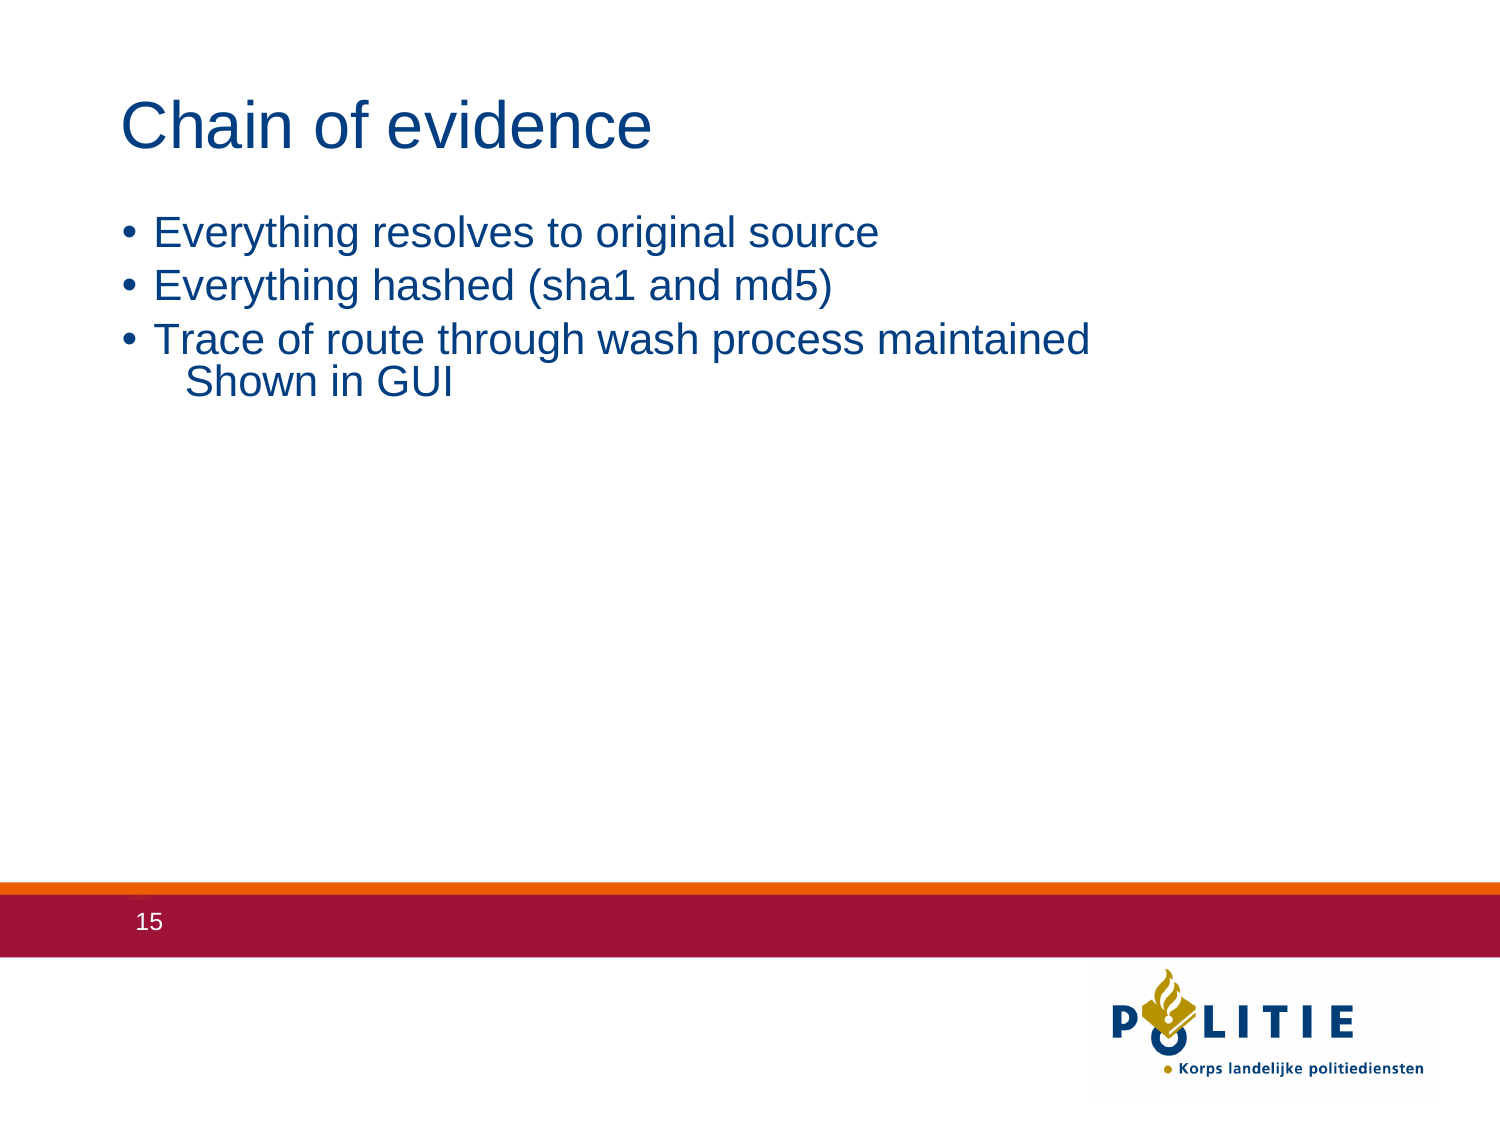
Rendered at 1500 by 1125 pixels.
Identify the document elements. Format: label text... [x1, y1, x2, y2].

list Everything resolves to original source Everything hashed (sha1 and md5) Trace of route through wash process maintained Shown in GUI [121, 213, 1350, 835]
picture [0, 0, 1500, 1125]
title Chain of evidence [120, 46, 1346, 211]
